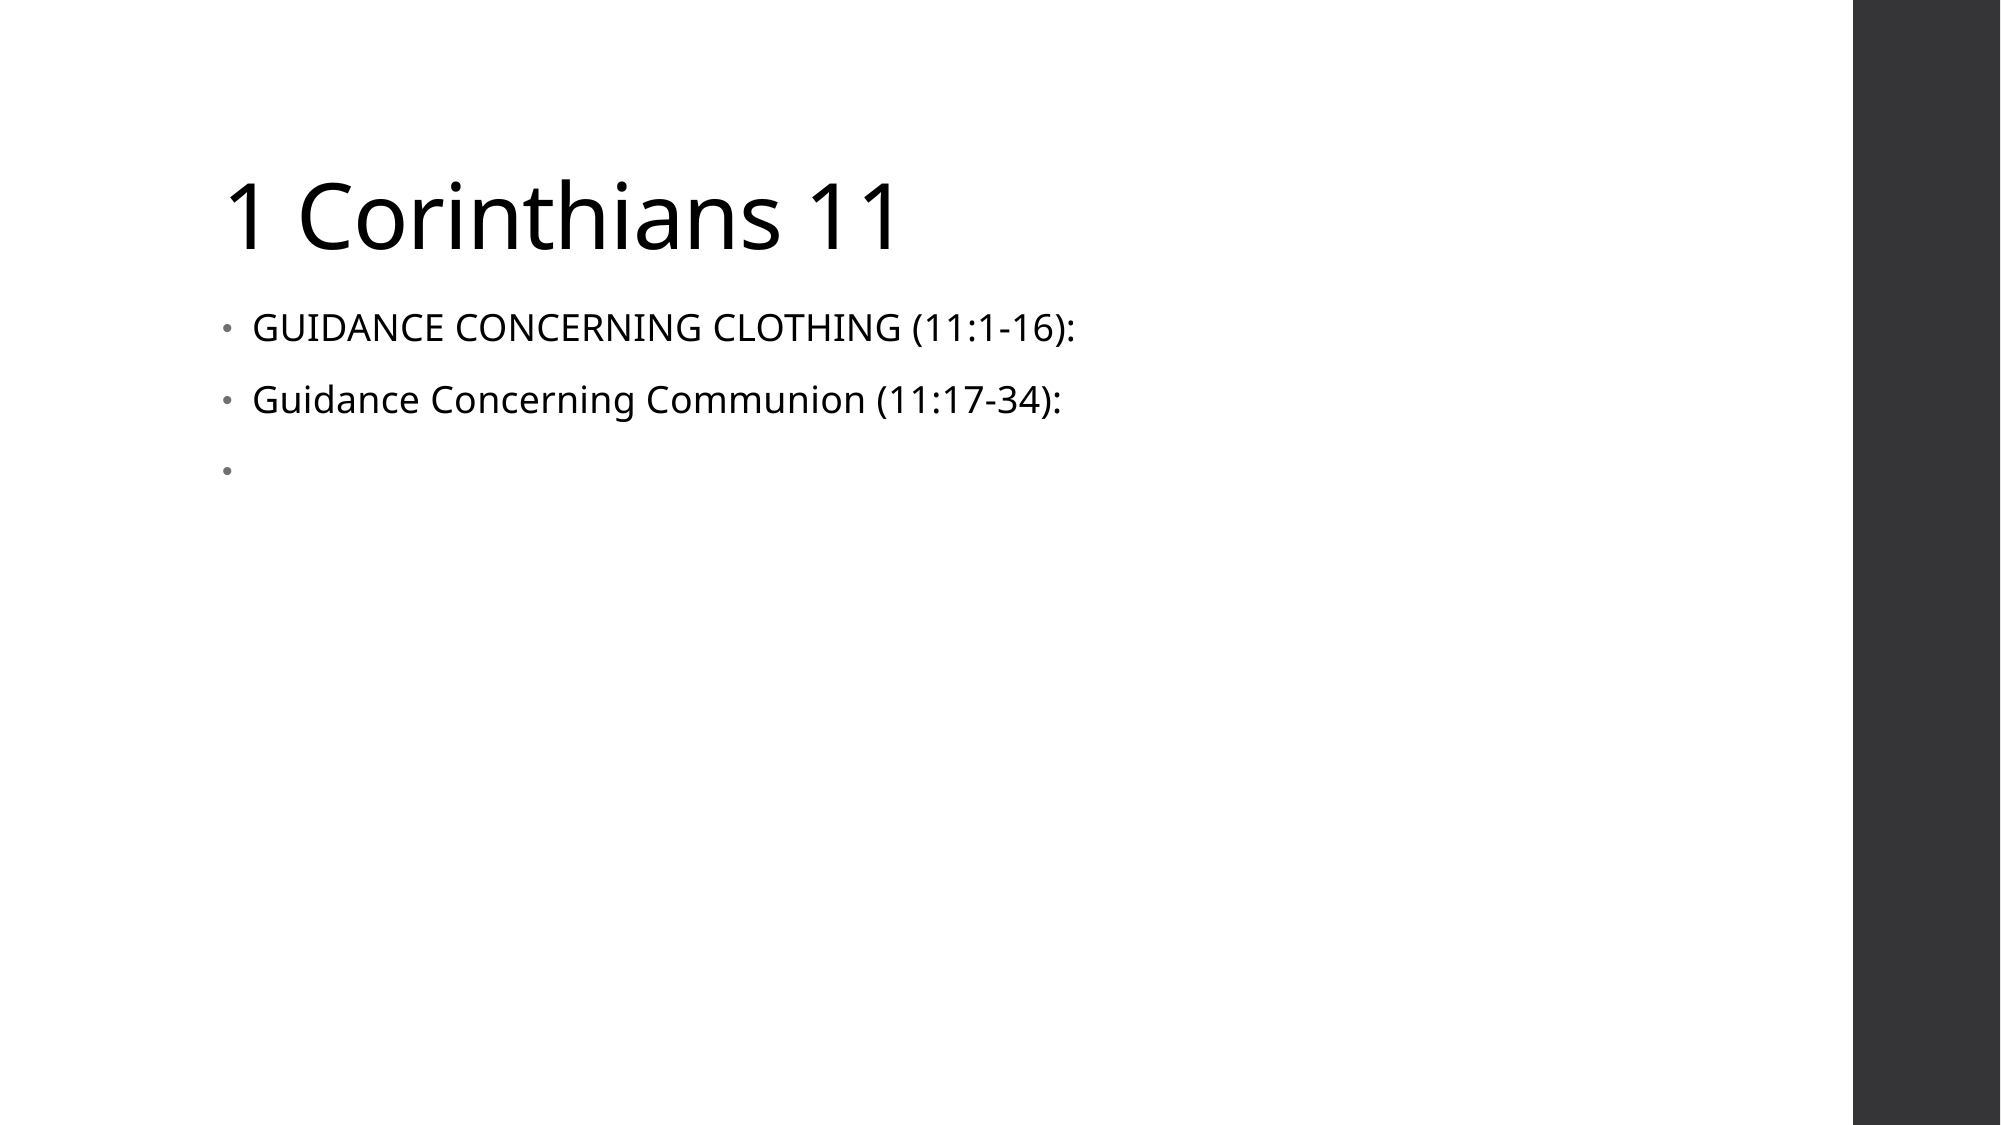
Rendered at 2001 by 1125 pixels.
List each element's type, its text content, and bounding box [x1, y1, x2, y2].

list GUIDANCE CONCERNING CLOTHING (11:1-16): Guidance Concerning Communion (11:17-34): [206, 299, 1617, 1014]
title 1 Corinthians 11 [206, 60, 1797, 278]
